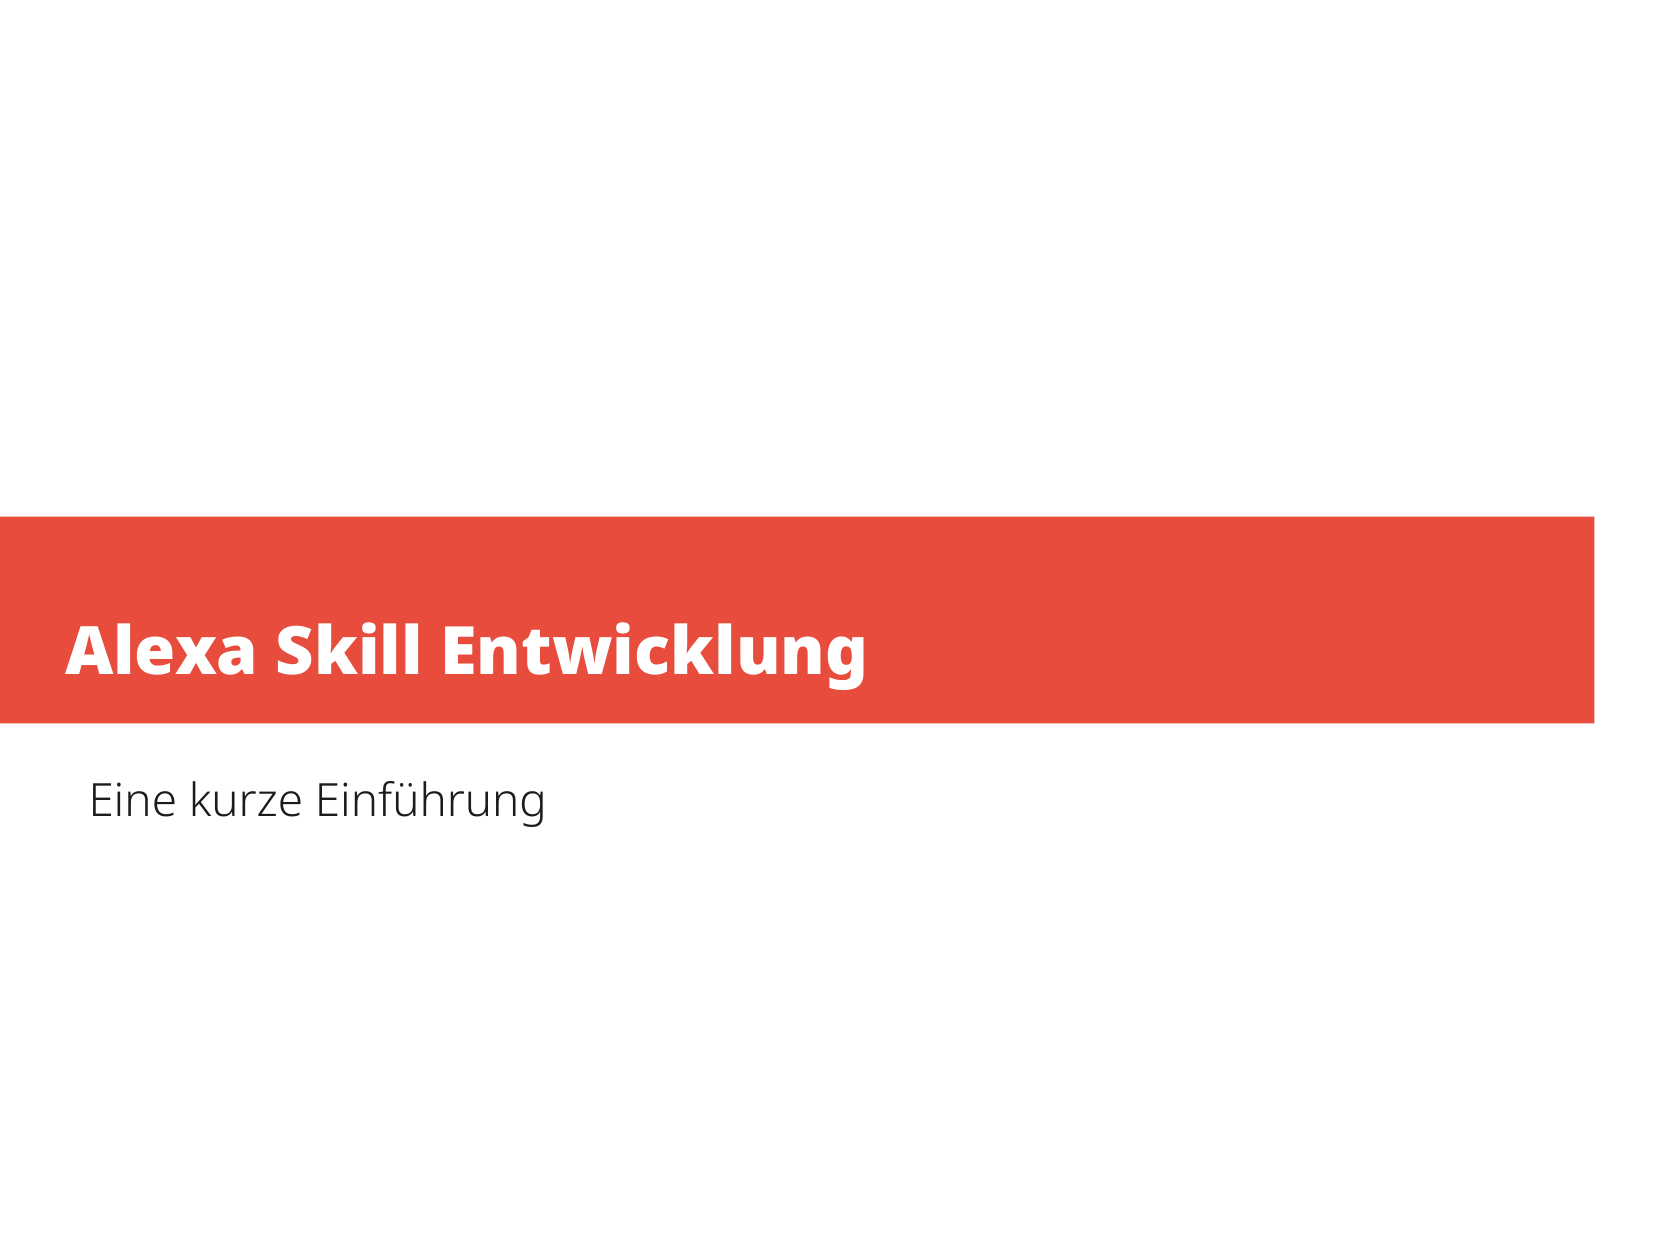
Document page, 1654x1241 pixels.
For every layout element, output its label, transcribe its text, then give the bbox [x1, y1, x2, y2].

title Alexa Skill Entwicklung [64, 546, 1601, 694]
subtitle Eine kurze Einführung [88, 767, 1595, 1182]
